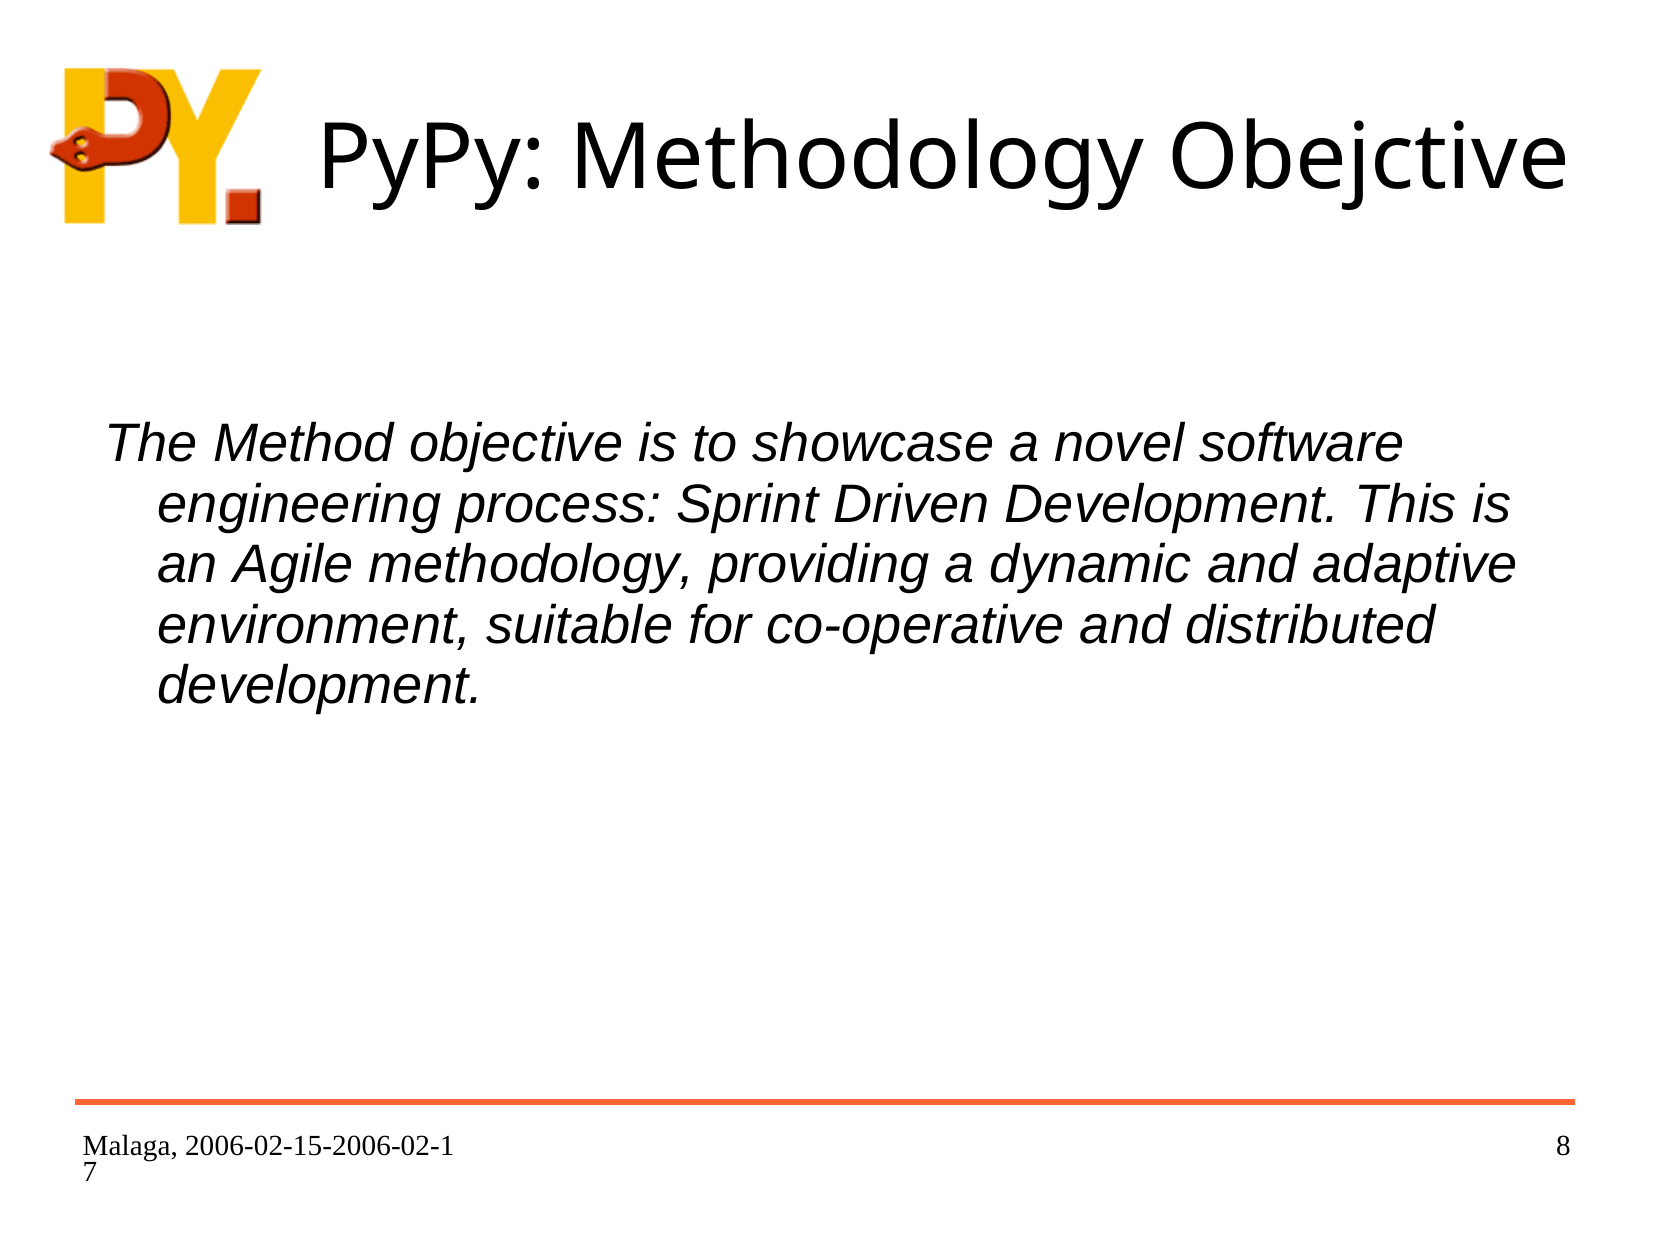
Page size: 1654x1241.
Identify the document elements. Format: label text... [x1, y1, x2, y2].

title PyPy: Methodology Obejctive [300, 49, 1571, 257]
list The Method objective is to showcase a novel software engineering process: Sprint Driven Development. This is an Agile methodology, providing a dynamic and adaptive environment, suitable for co-operative and distributed development. [86, 412, 1576, 1023]
picture [49, 67, 263, 225]
